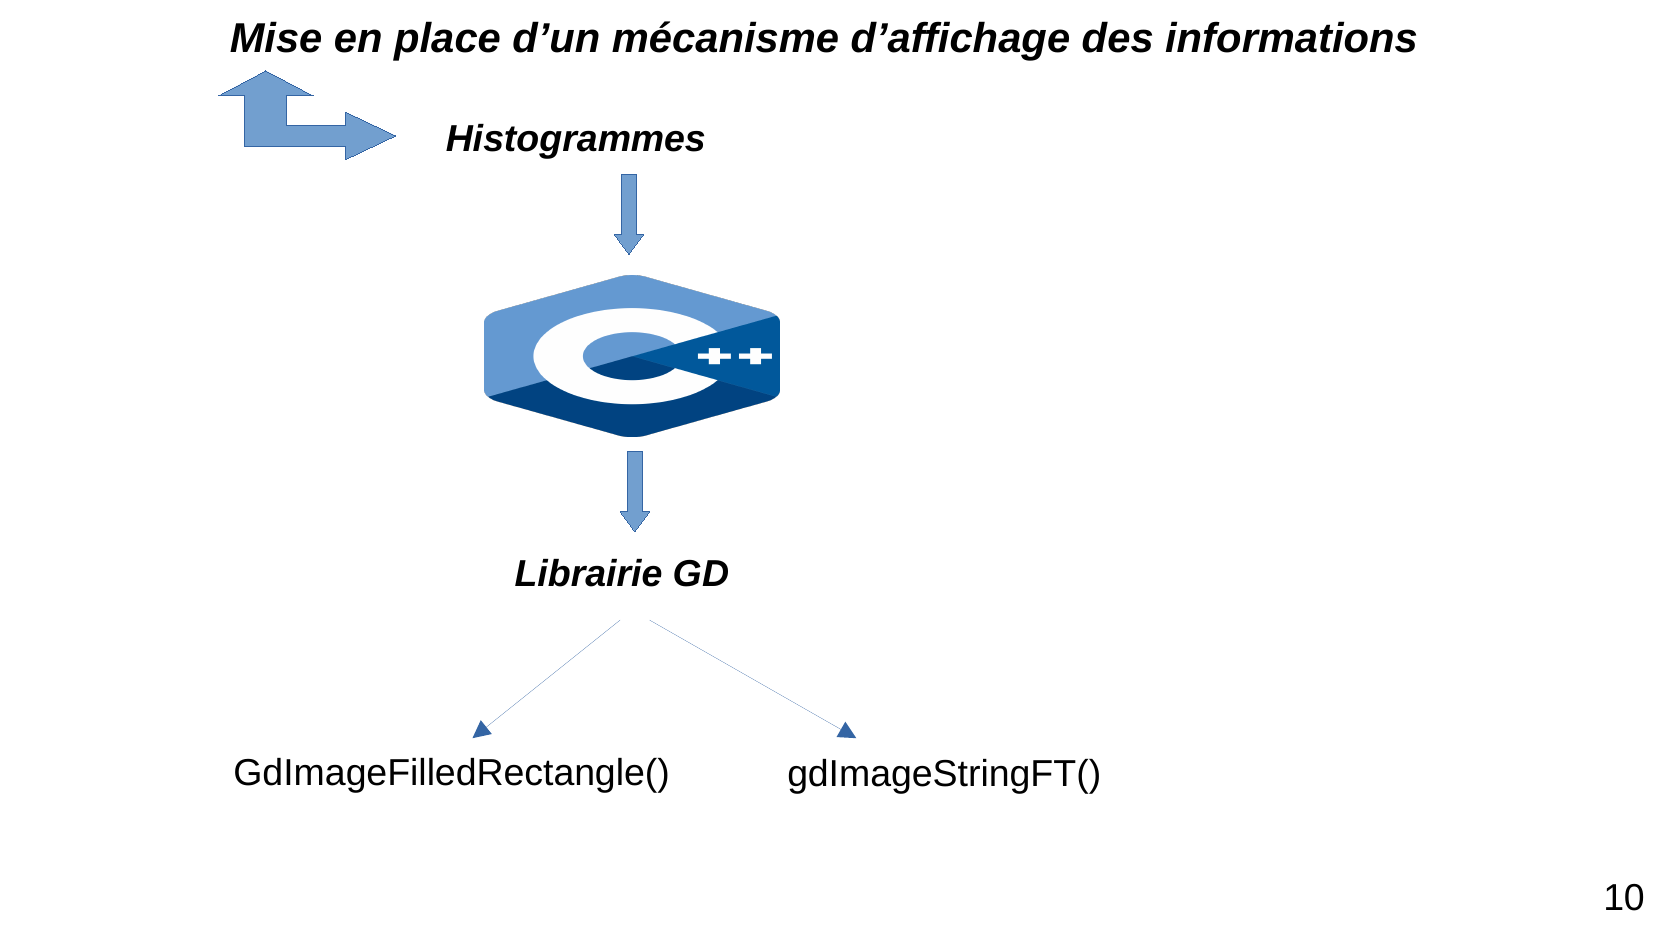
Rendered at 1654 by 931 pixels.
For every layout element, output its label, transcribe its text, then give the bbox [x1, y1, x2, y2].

text_box Histogrammes [431, 110, 721, 168]
text_box Librairie GD [499, 545, 790, 603]
text_box GdImageFilledRectangle() [218, 744, 751, 843]
text_box [614, 174, 644, 255]
text_box [218, 70, 396, 160]
picture [484, 275, 780, 438]
text_box [620, 451, 650, 532]
text_box Mise en place d’un mécanisme d’affichage des informations [3, 7, 1610, 88]
text_box gdImageStringFT() [772, 744, 1305, 844]
text_box <numéro> [1588, 868, 1654, 931]
